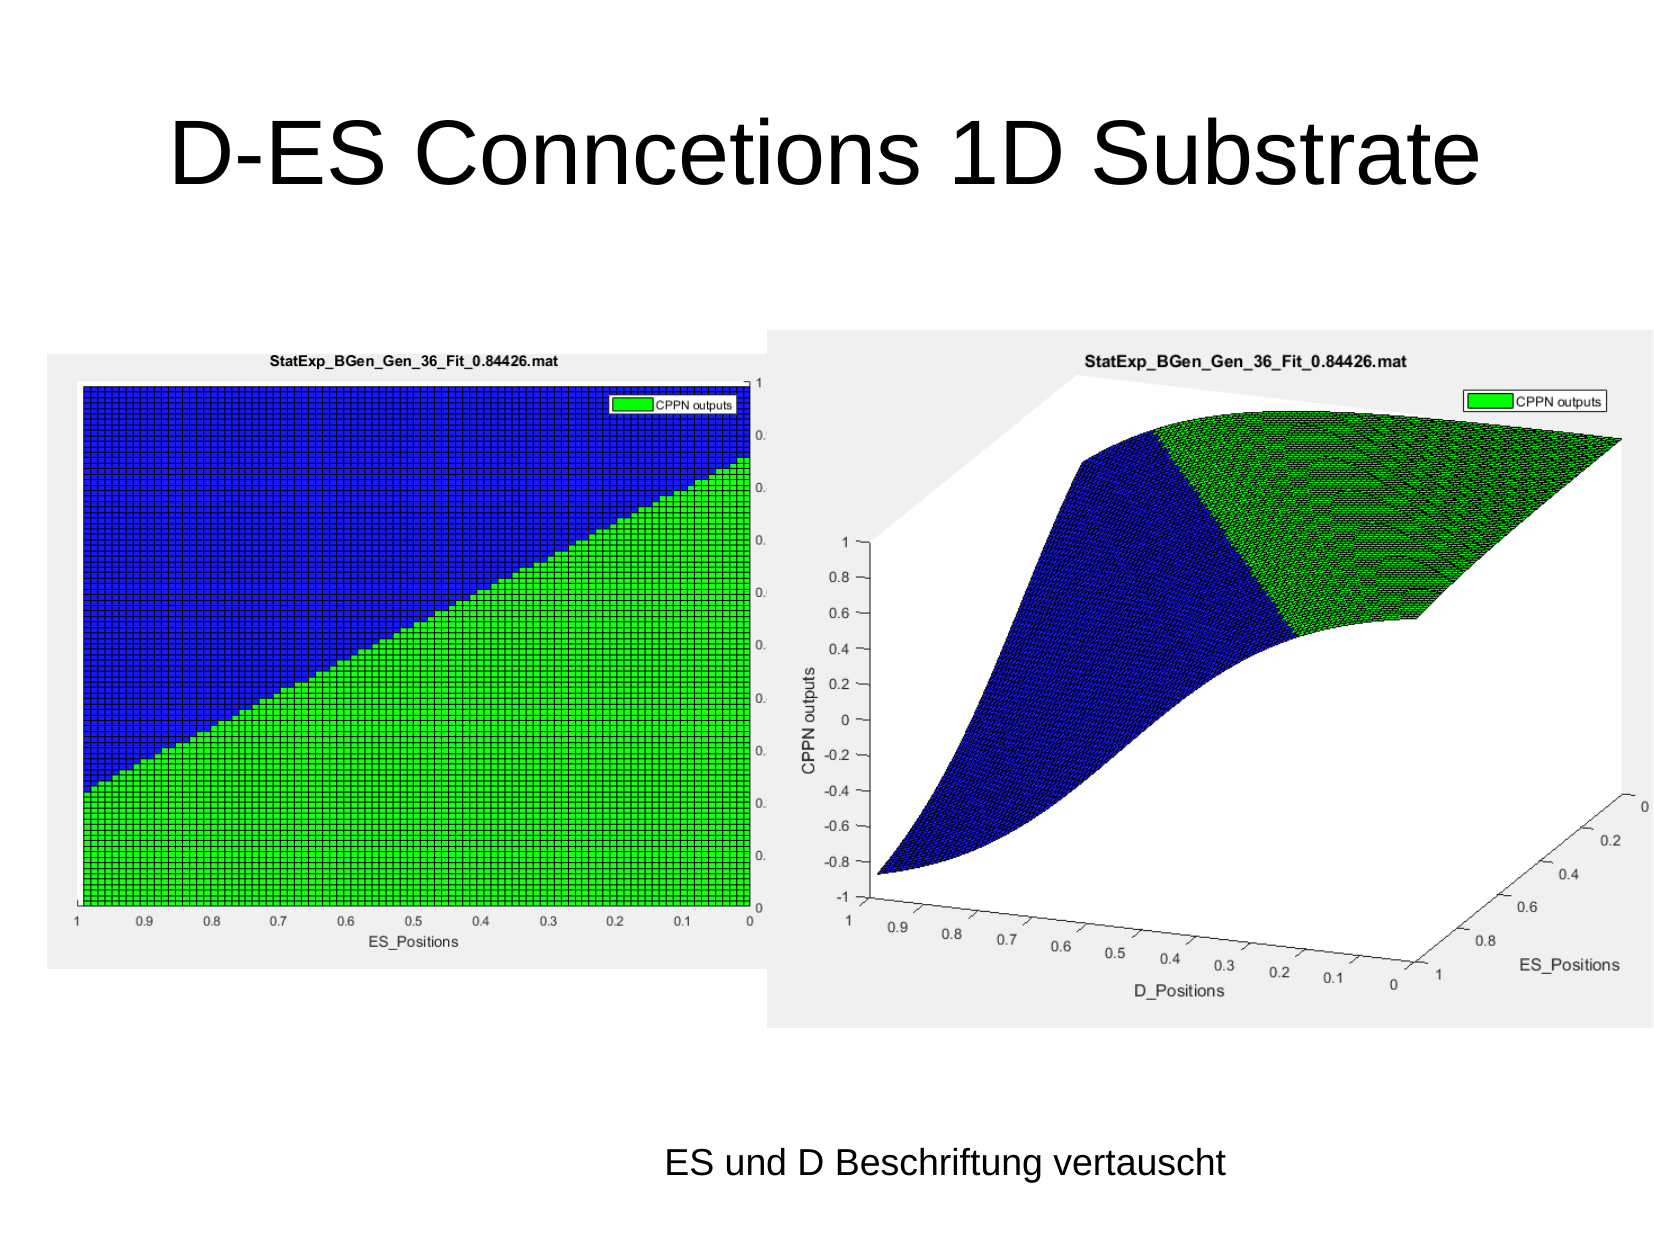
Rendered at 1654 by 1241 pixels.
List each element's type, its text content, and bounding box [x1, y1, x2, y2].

text_box ES und D Beschriftung vertauscht [649, 1133, 1242, 1191]
picture [47, 330, 1654, 1028]
title D-ES Conncetions 1D Substrate [82, 49, 1571, 257]
